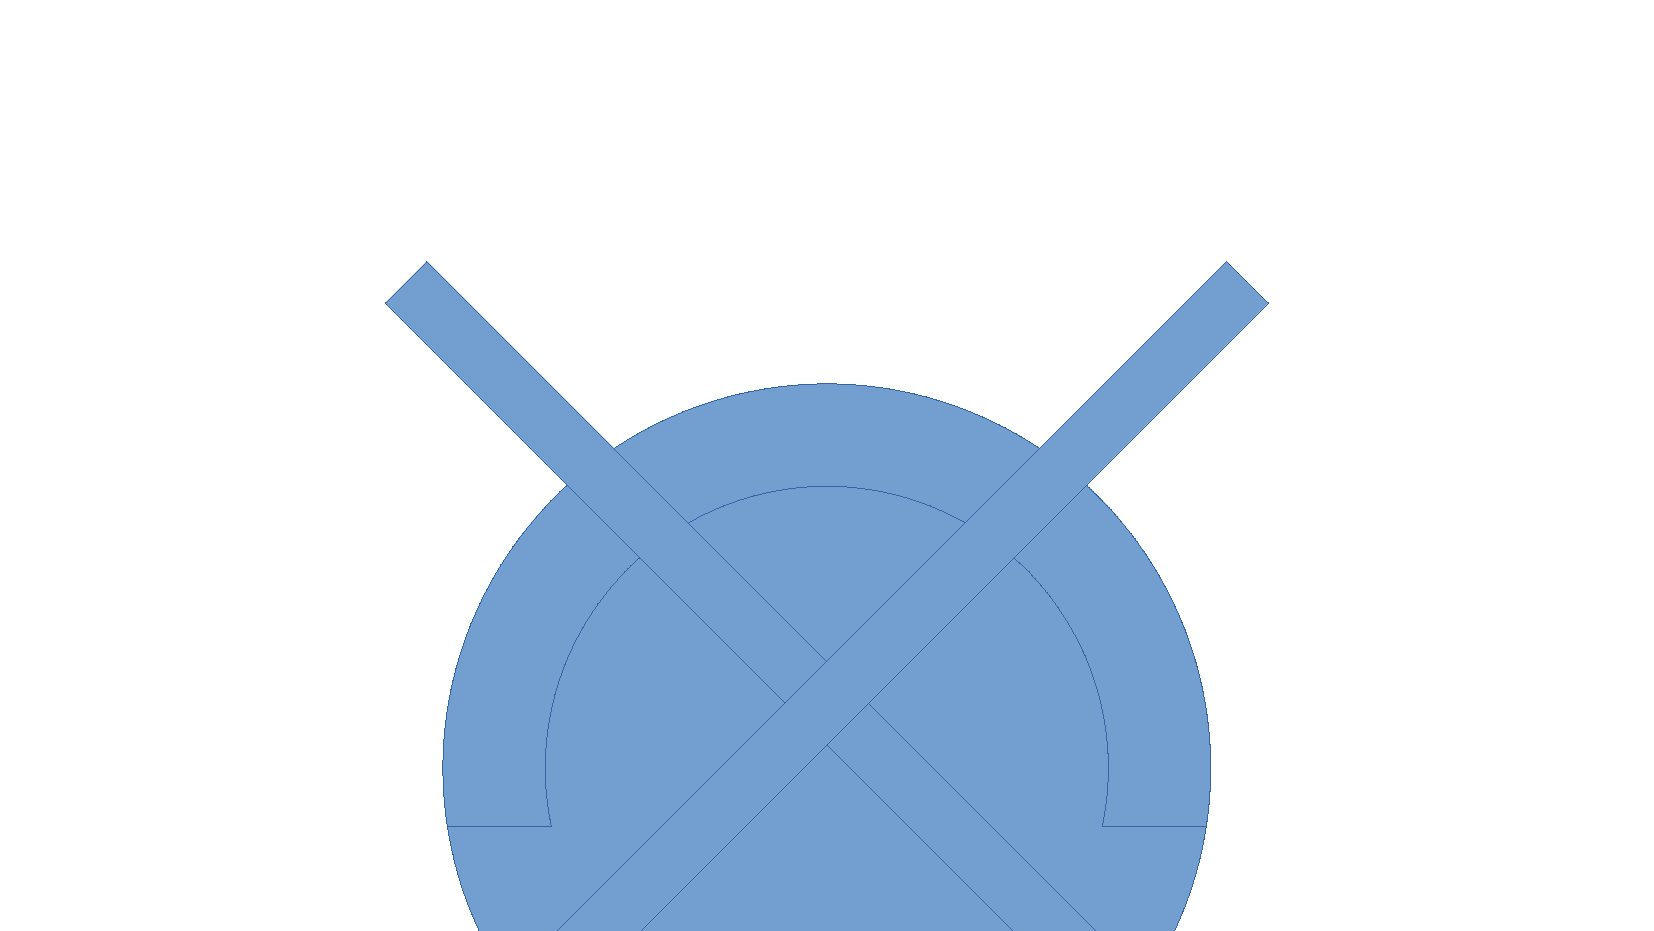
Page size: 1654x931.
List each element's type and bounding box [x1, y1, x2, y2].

text_box [385, 261, 1269, 931]
